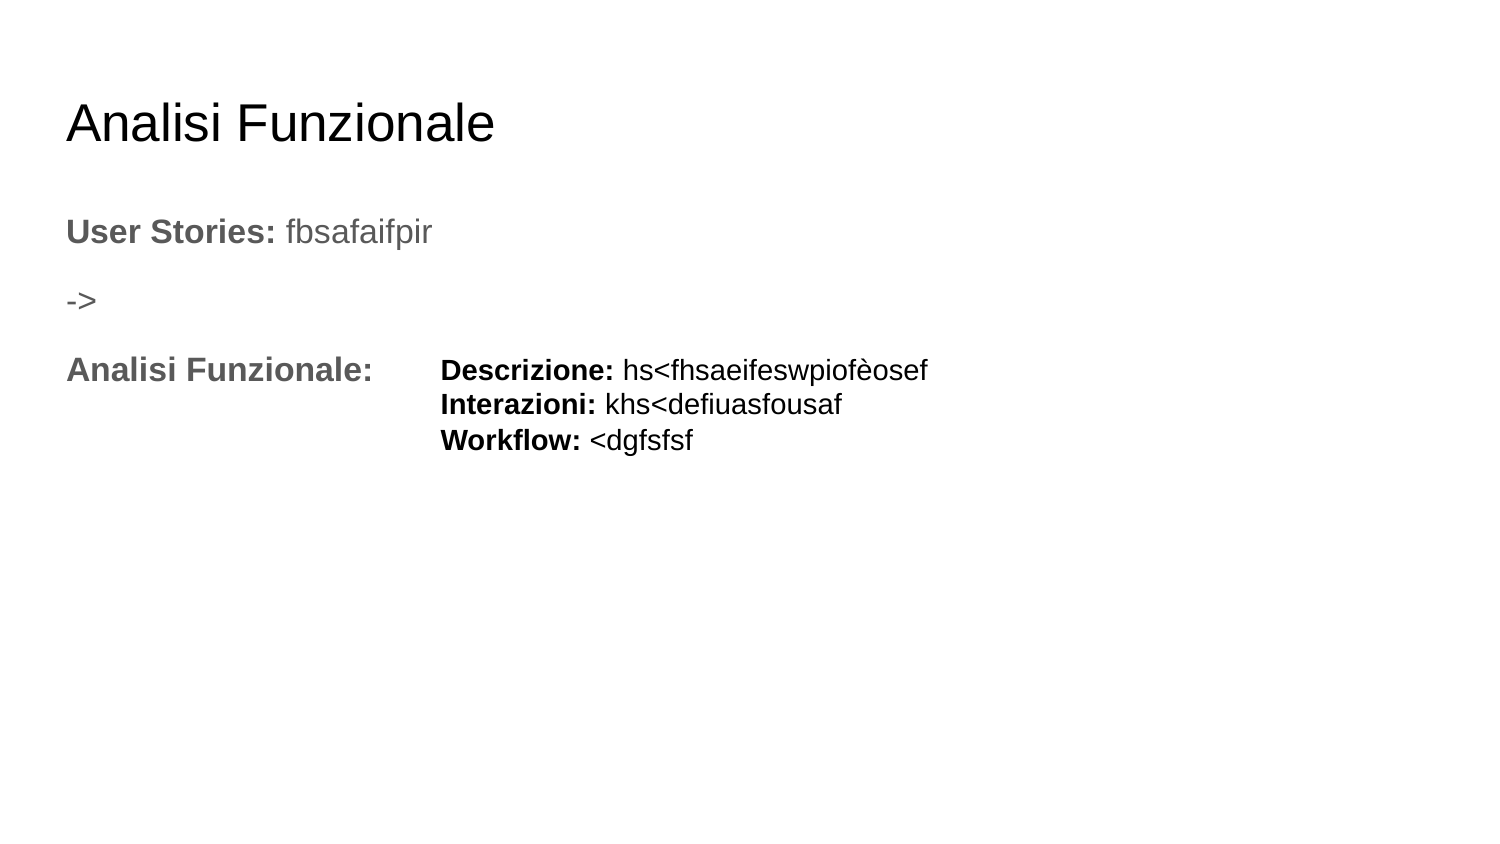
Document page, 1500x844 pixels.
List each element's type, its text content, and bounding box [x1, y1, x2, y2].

title Analisi Funzionale [51, 72, 1449, 167]
text_box Descrizione: hs<fhsaeifeswpiofèosef Interazioni: khs<defiuasfousaf Workflow: <dgfsfsf [425, 335, 1456, 471]
list User Stories: fbsafaifpir -> Analisi Funzionale: [51, 189, 1449, 405]
